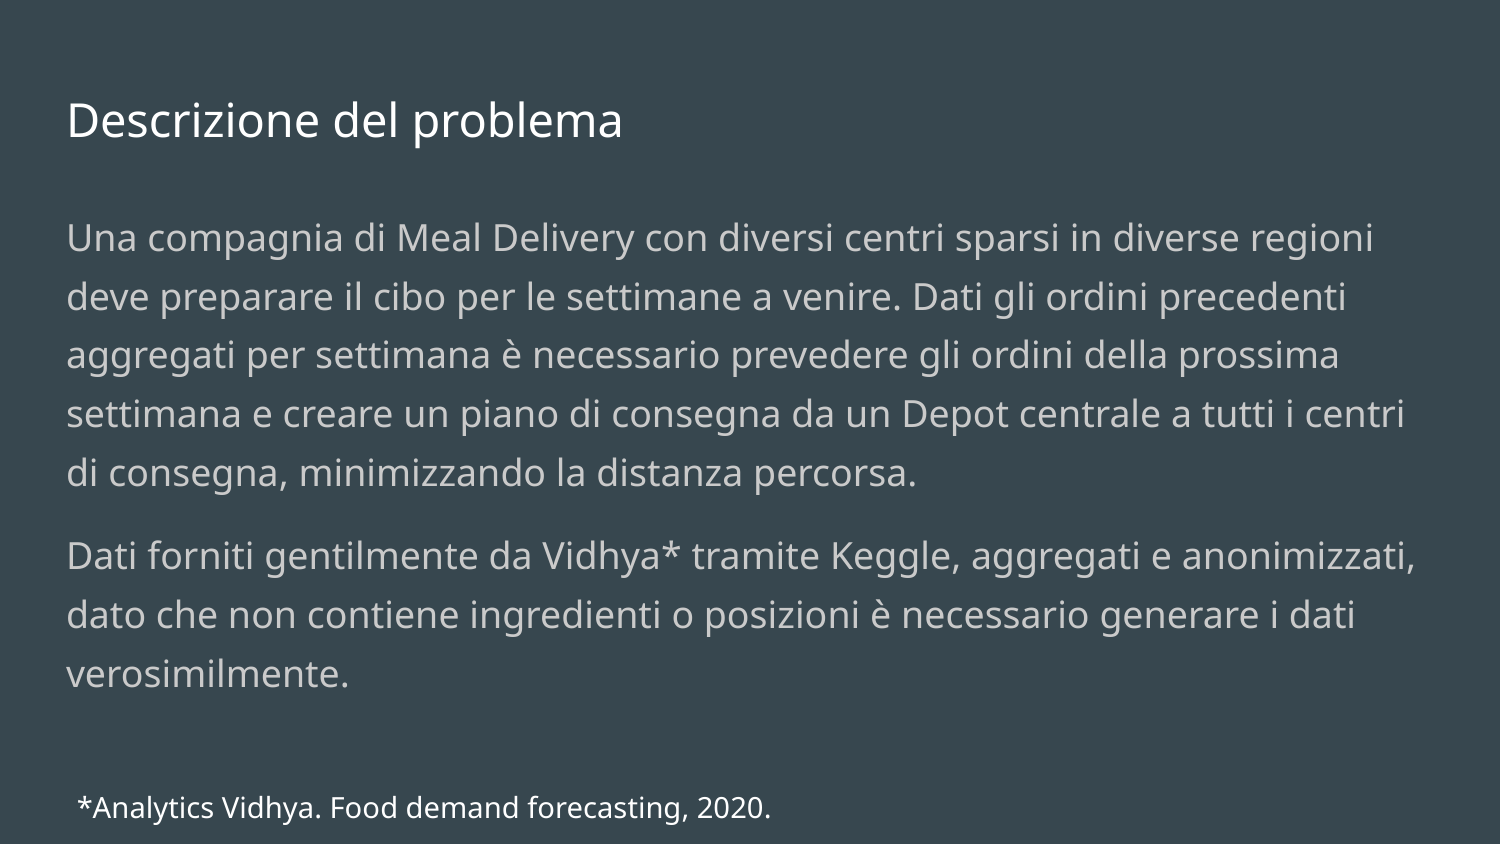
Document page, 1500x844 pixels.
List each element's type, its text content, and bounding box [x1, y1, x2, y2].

list Una compagnia di Meal Delivery con diversi centri sparsi in diverse regioni deve preparare il cibo per le settimane a venire. Dati gli ordini precedenti aggregati per settimana è necessario prevedere gli ordini della prossima settimana e creare un piano di consegna da un Depot centrale a tutti i centri di consegna, minimizzando la distanza percorsa. Dati forniti gentilmente da Vidhya* tramite Keggle, aggregati e anonimizzati, dato che non contiene ingredienti o posizioni è necessario generare i dati verosimilmente. [51, 189, 1449, 750]
title Descrizione del problema [51, 72, 1449, 167]
text_box *Analytics Vidhya. Food demand forecasting, 2020. [61, 774, 1287, 840]
